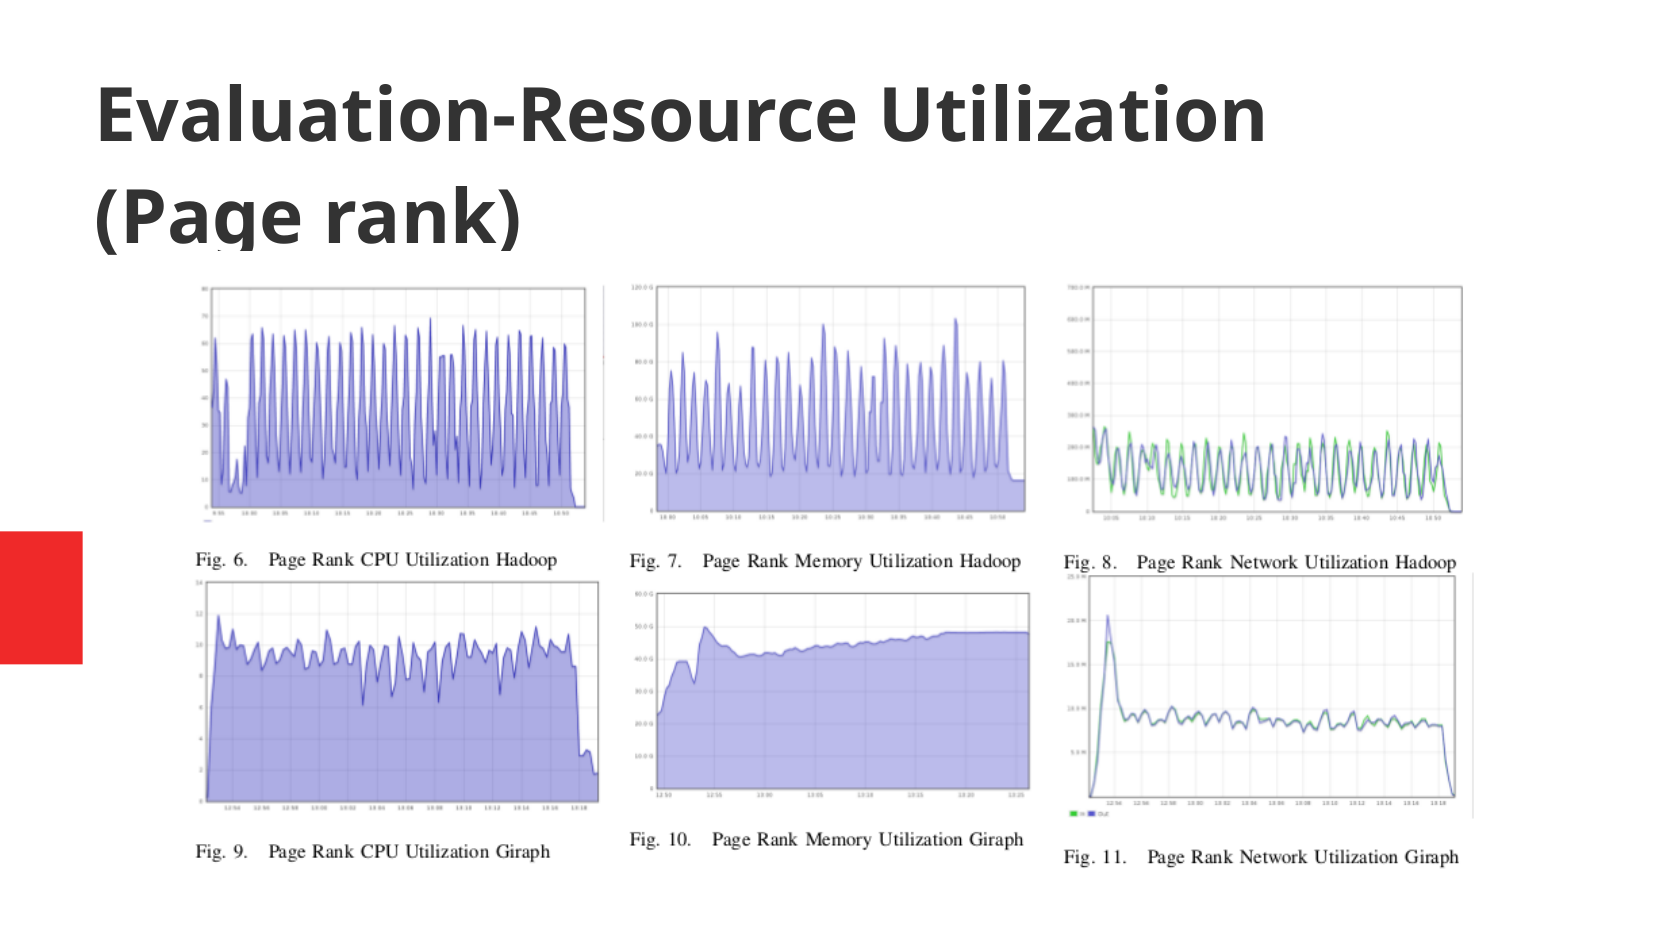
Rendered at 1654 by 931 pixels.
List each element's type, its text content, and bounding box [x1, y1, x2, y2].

title Evaluation-Resource Utilization (Page rank) [94, 75, 1501, 253]
picture [177, 251, 1486, 889]
